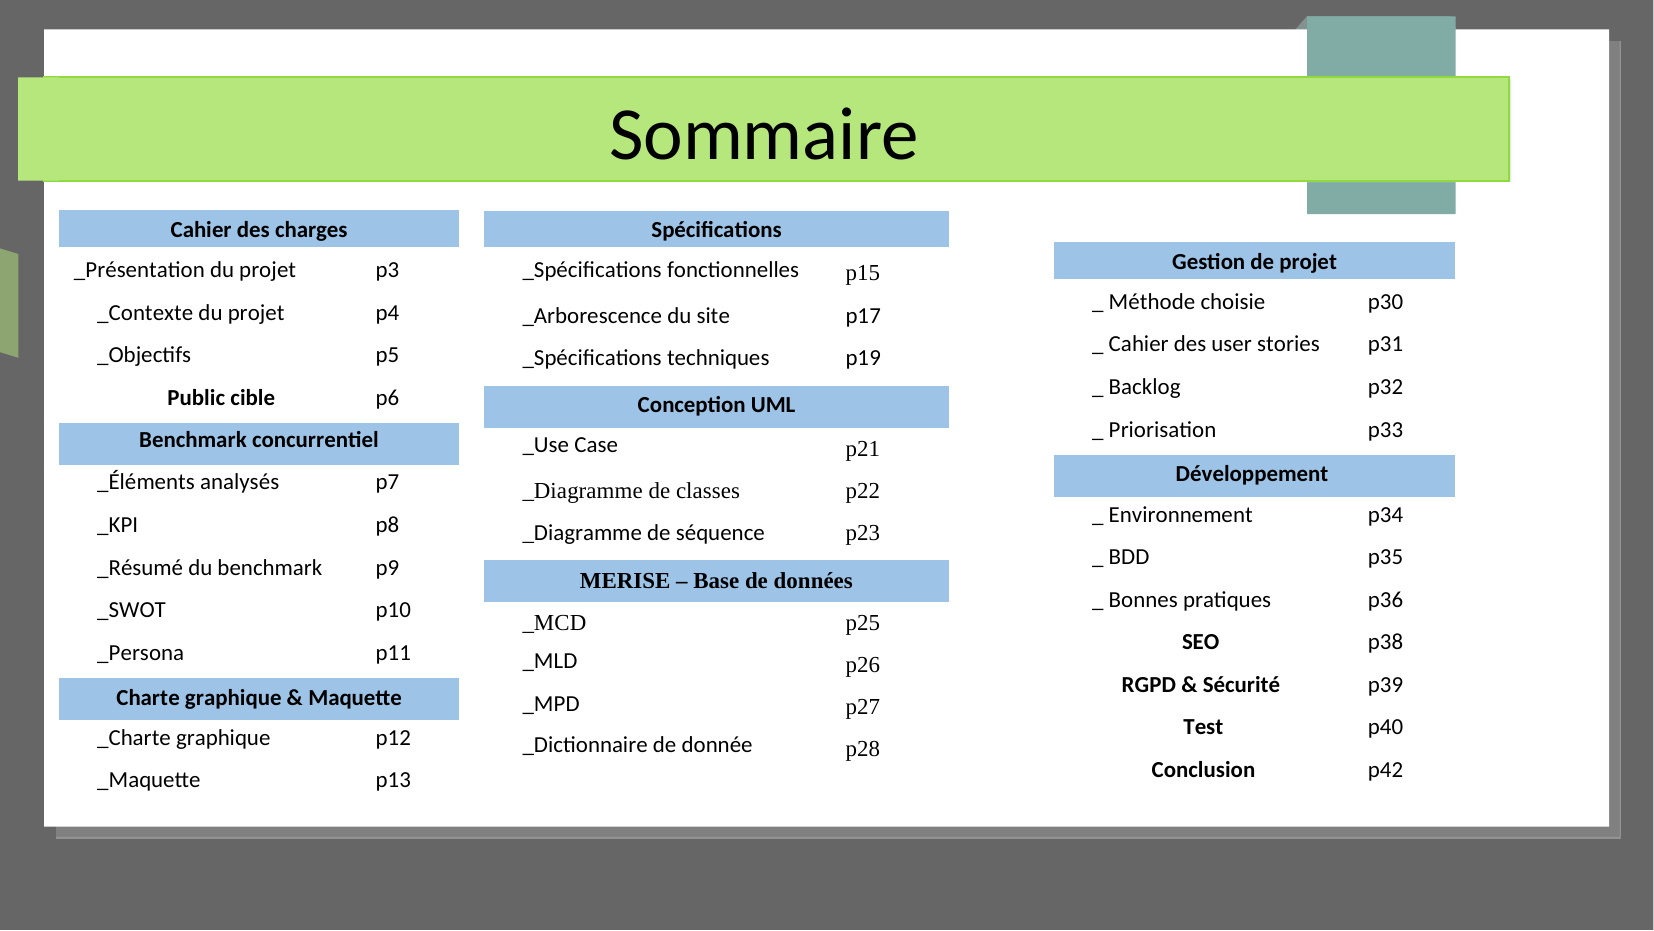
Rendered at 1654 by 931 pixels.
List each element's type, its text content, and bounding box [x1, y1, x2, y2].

table_cell p31 [1353, 327, 1455, 370]
table_cell _MLD [484, 644, 831, 686]
table_cell _ Cahier des user stories [1054, 327, 1353, 370]
table_cell Charte graphique & Maquette [59, 678, 459, 720]
table_cell MERISE – Base de données [484, 560, 949, 602]
table_cell _Résumé du benchmark [59, 550, 361, 593]
table_cell p3 [361, 258, 459, 295]
table_cell p7 [361, 465, 459, 508]
table_cell p32 [1353, 370, 1455, 412]
table_cell Conclusion [1054, 752, 1353, 795]
table_cell Développement [1054, 455, 1455, 497]
table_cell _MCD [484, 602, 831, 644]
table_cell _ Méthode choisie [1054, 290, 1353, 327]
table_cell p9 [361, 550, 459, 593]
table_header Cahier des charges [59, 210, 459, 247]
table_cell p33 [1353, 412, 1455, 455]
table_cell p39 [1353, 667, 1455, 710]
table_cell p25 [831, 602, 949, 644]
table_cell p4 [361, 295, 459, 338]
table_cell _ Priorisation [1054, 412, 1353, 455]
table_cell _Arborescence du site [484, 298, 831, 340]
table_cell p10 [361, 593, 459, 635]
table_cell Public cible [59, 380, 361, 423]
table_cell p17 [831, 298, 949, 340]
table_cell _KPI [59, 508, 361, 550]
table_cell _Spécifications fonctionnelles [484, 258, 831, 298]
table_cell p6 [361, 380, 459, 423]
table_cell p30 [1353, 290, 1455, 327]
table_cell p35 [1353, 540, 1455, 582]
table_cell p36 [1353, 582, 1455, 625]
table_cell _Diagramme de classes [484, 470, 831, 512]
table_cell _Dictionnaire de donnée [484, 728, 831, 770]
table_cell p15 [831, 258, 949, 298]
table_cell p21 [831, 428, 949, 470]
table_cell _Objectifs [59, 338, 361, 380]
table_cell _Charte graphique [59, 720, 361, 763]
table_cell p11 [361, 635, 459, 678]
table_cell _Éléments analysés [59, 465, 361, 508]
table_cell _ Environnement [1054, 497, 1353, 540]
table_cell _Use Case [484, 428, 831, 470]
table_cell p13 [361, 763, 459, 805]
table_cell SEO [1054, 625, 1353, 667]
table_cell p27 [831, 686, 949, 728]
table_cell _Diagramme de séquence [484, 512, 831, 560]
table_cell _ BDD [1054, 540, 1353, 582]
table_cell p40 [1353, 710, 1455, 752]
table_header Gestion de projet [1054, 242, 1455, 279]
table_cell p23 [831, 512, 949, 560]
table_cell p38 [1353, 625, 1455, 667]
table_cell _Maquette [59, 763, 361, 805]
table_header Spécifications [484, 211, 949, 247]
table_cell _ Backlog [1054, 370, 1353, 412]
table_cell _Persona [59, 635, 361, 678]
table_cell _MPD [484, 686, 831, 728]
table_cell p19 [831, 340, 949, 386]
table_cell p28 [831, 728, 949, 770]
table_cell p26 [831, 644, 949, 686]
table_cell _Présentation du projet [59, 258, 361, 295]
table_cell _ Bonnes pratiques [1054, 582, 1353, 625]
table_cell p8 [361, 508, 459, 550]
text_box Sommaire [17, 77, 1511, 184]
table_cell p22 [831, 470, 949, 512]
table_cell p34 [1353, 497, 1455, 540]
table_cell Conception UML [484, 386, 949, 428]
table_cell Benchmark concurrentiel [59, 423, 459, 465]
table_cell _Contexte du projet [59, 295, 361, 338]
table_cell p42 [1353, 752, 1455, 795]
table_cell p12 [361, 720, 459, 763]
table_cell p5 [361, 338, 459, 380]
table_cell _SWOT [59, 593, 361, 635]
table_cell Test [1054, 710, 1353, 752]
table_cell RGPD & Sécurité [1054, 667, 1353, 710]
table_cell _Spécifications techniques [484, 340, 831, 386]
